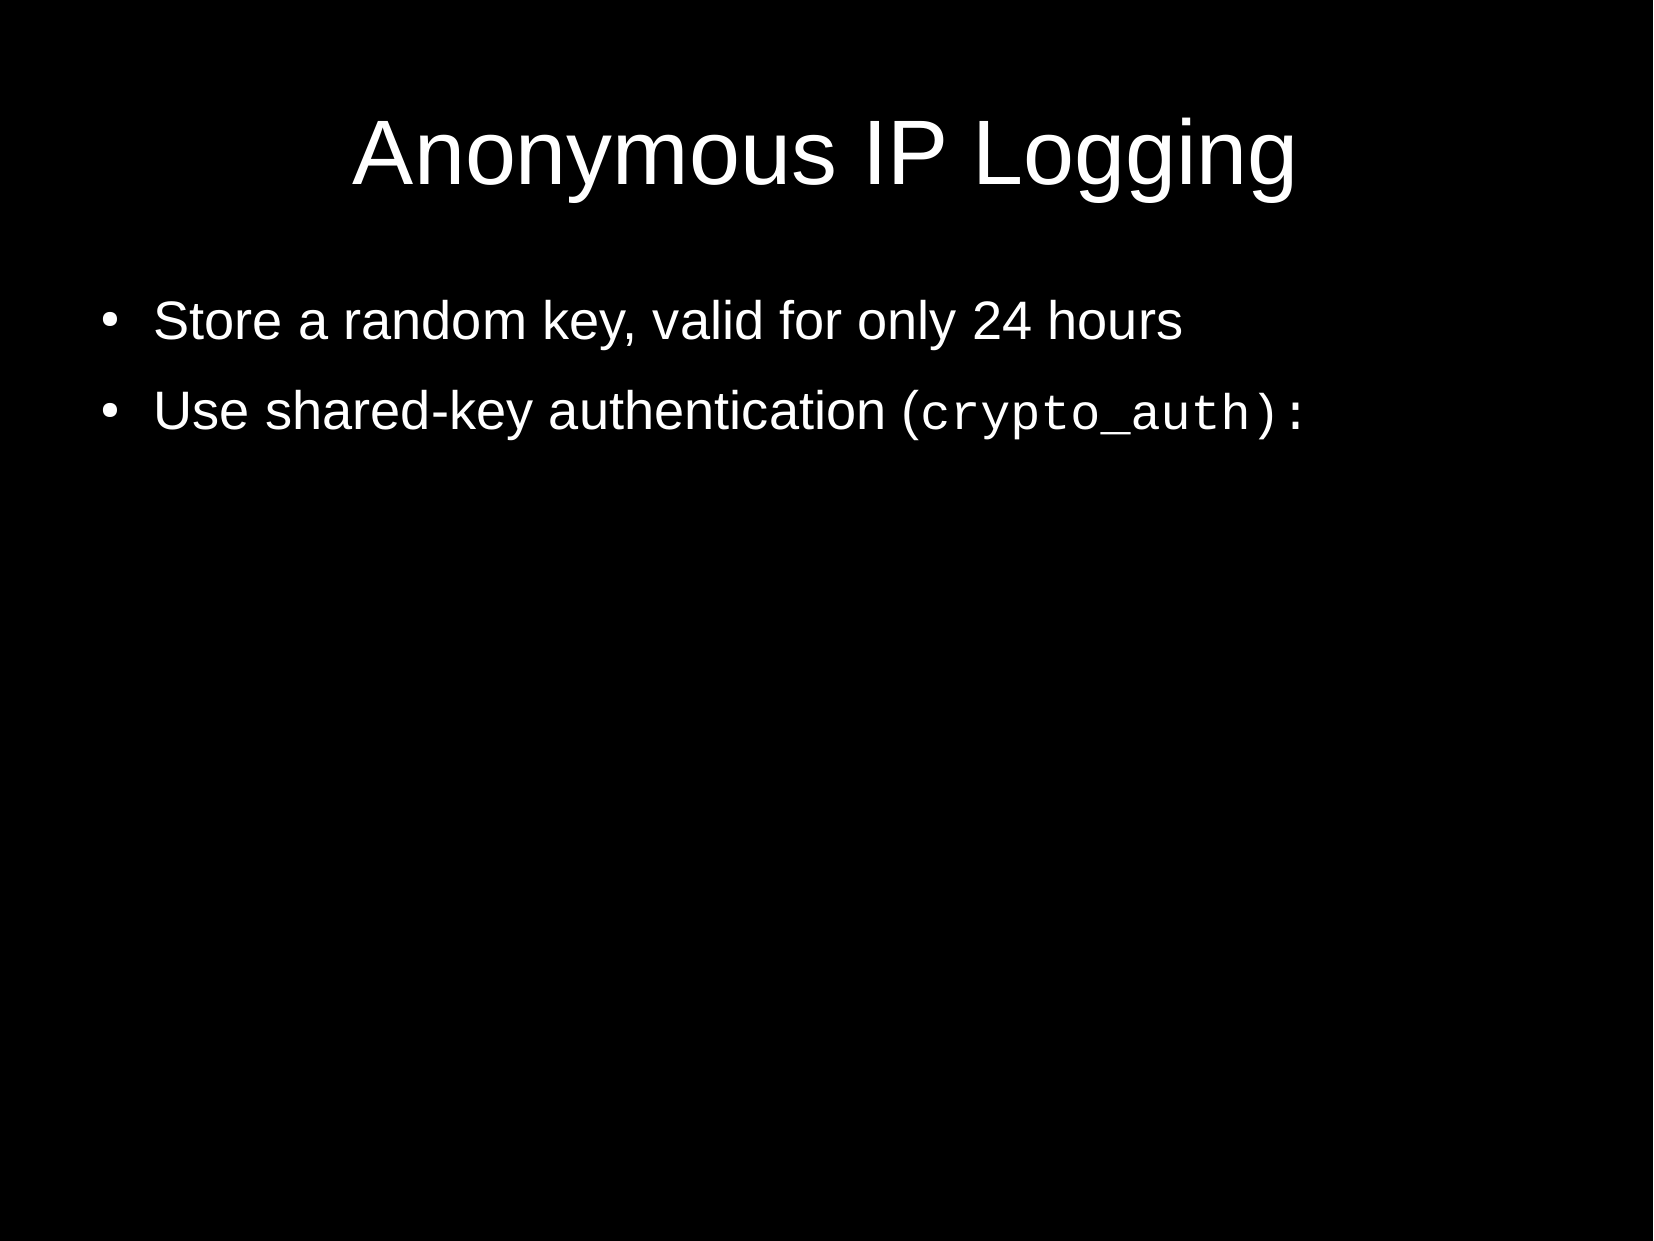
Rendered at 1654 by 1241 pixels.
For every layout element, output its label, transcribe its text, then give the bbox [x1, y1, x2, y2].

list Store a random key, valid for only 24 hours Use shared-key authentication (crypto_auth): [82, 290, 1571, 1141]
title Anonymous IP Logging [82, 49, 1571, 257]
